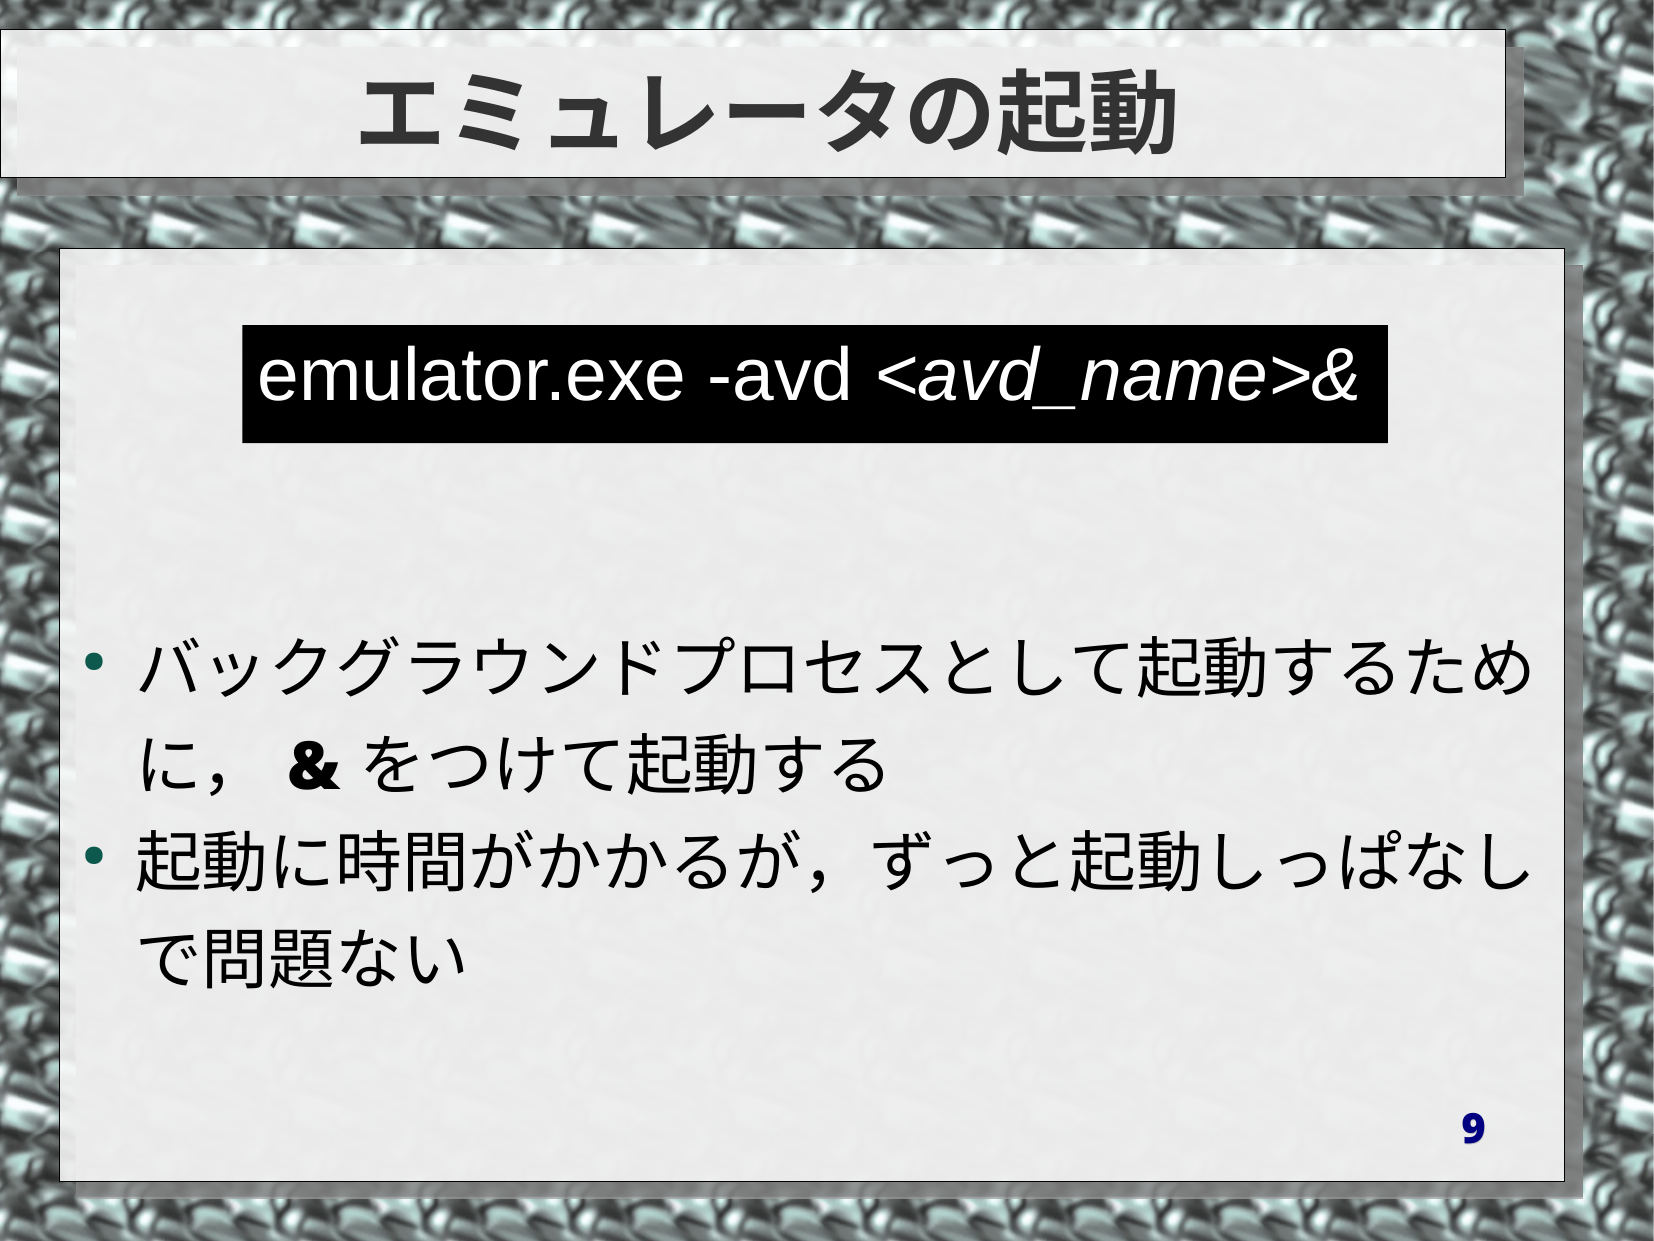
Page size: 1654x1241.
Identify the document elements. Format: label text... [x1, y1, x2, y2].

title エミュレータの起動 [29, 37, 1506, 176]
text_box emulator.exe -avd <avd_name>& [242, 325, 1388, 444]
picture [0, 0, 1654, 1241]
list バックグラウンドプロセスとして起動するために，&をつけて起動する 起動に時間がかかるが，ずっと起動しっぱなしで問題ない [64, 252, 1565, 1137]
